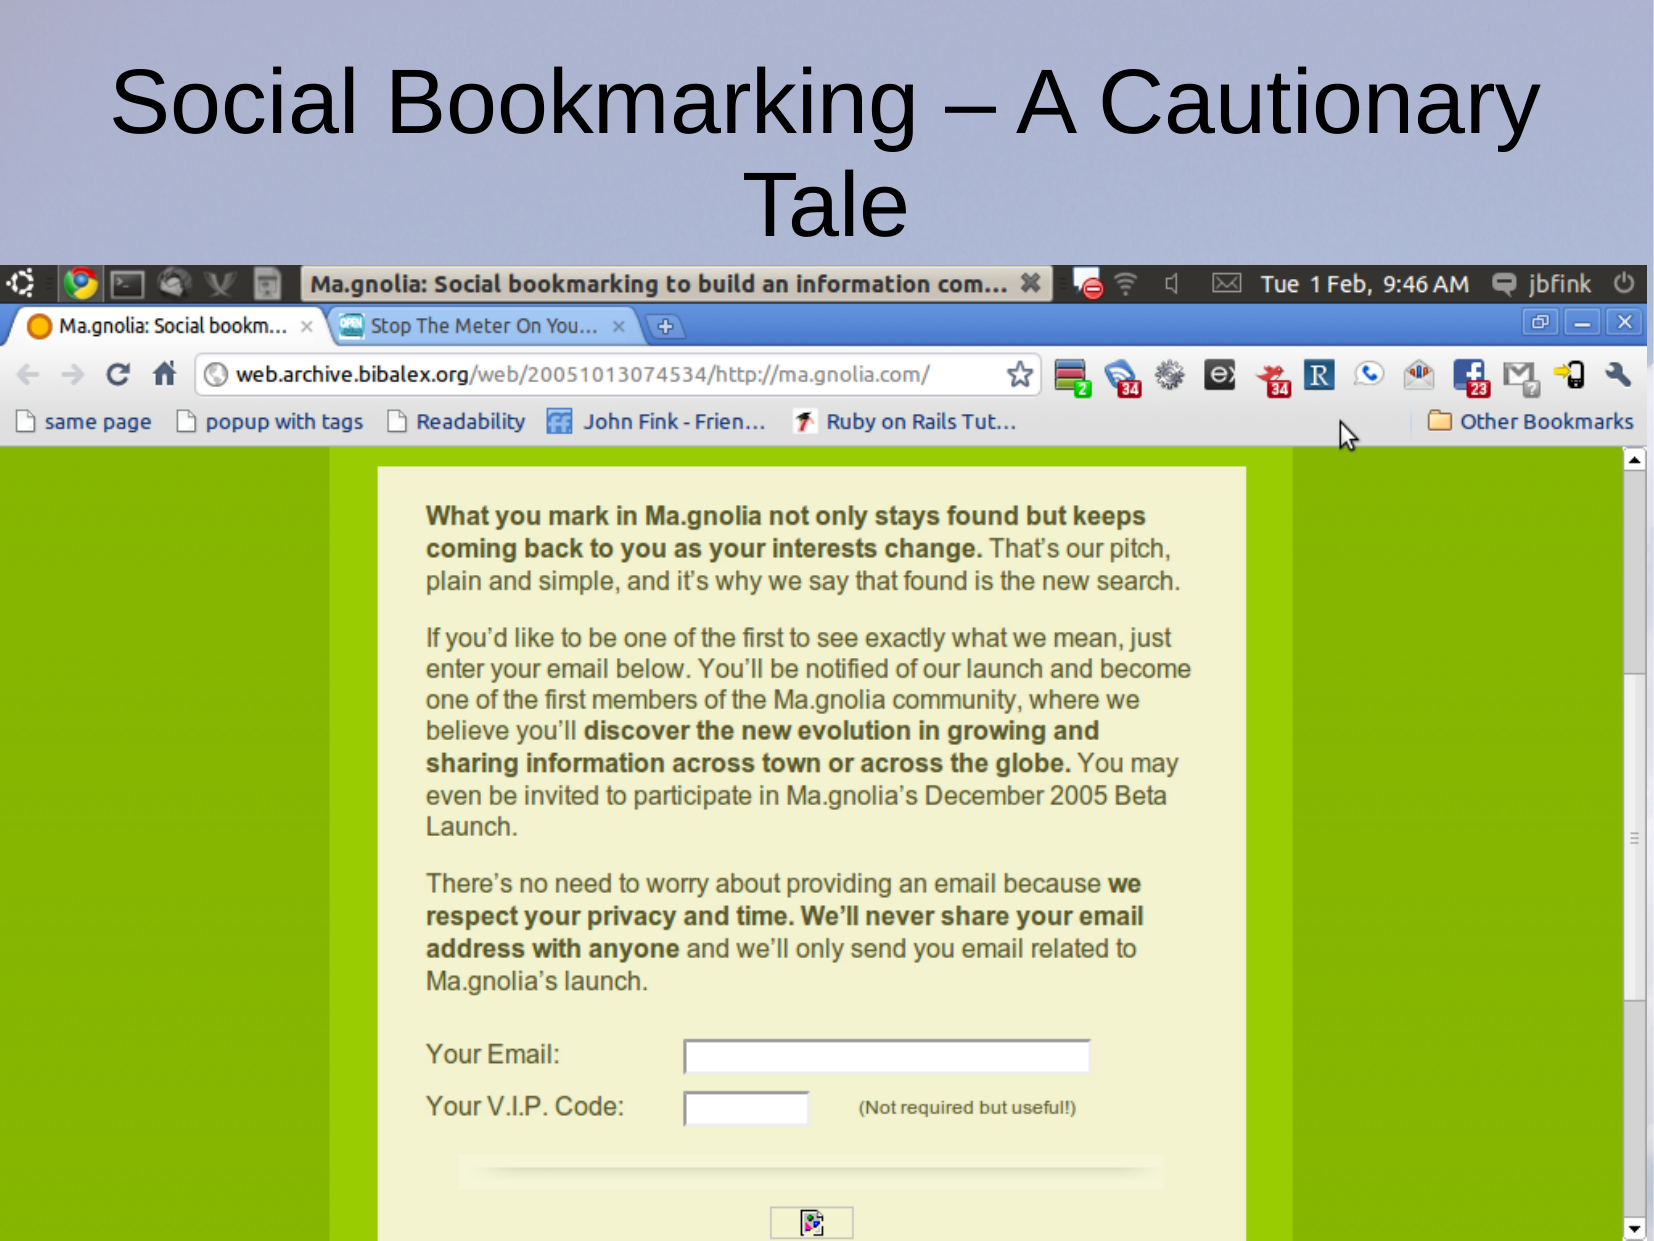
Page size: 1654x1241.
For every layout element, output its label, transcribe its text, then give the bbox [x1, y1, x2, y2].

picture [0, 0, 1654, 1241]
title Social Bookmarking – A Cautionary Tale [82, 49, 1571, 257]
